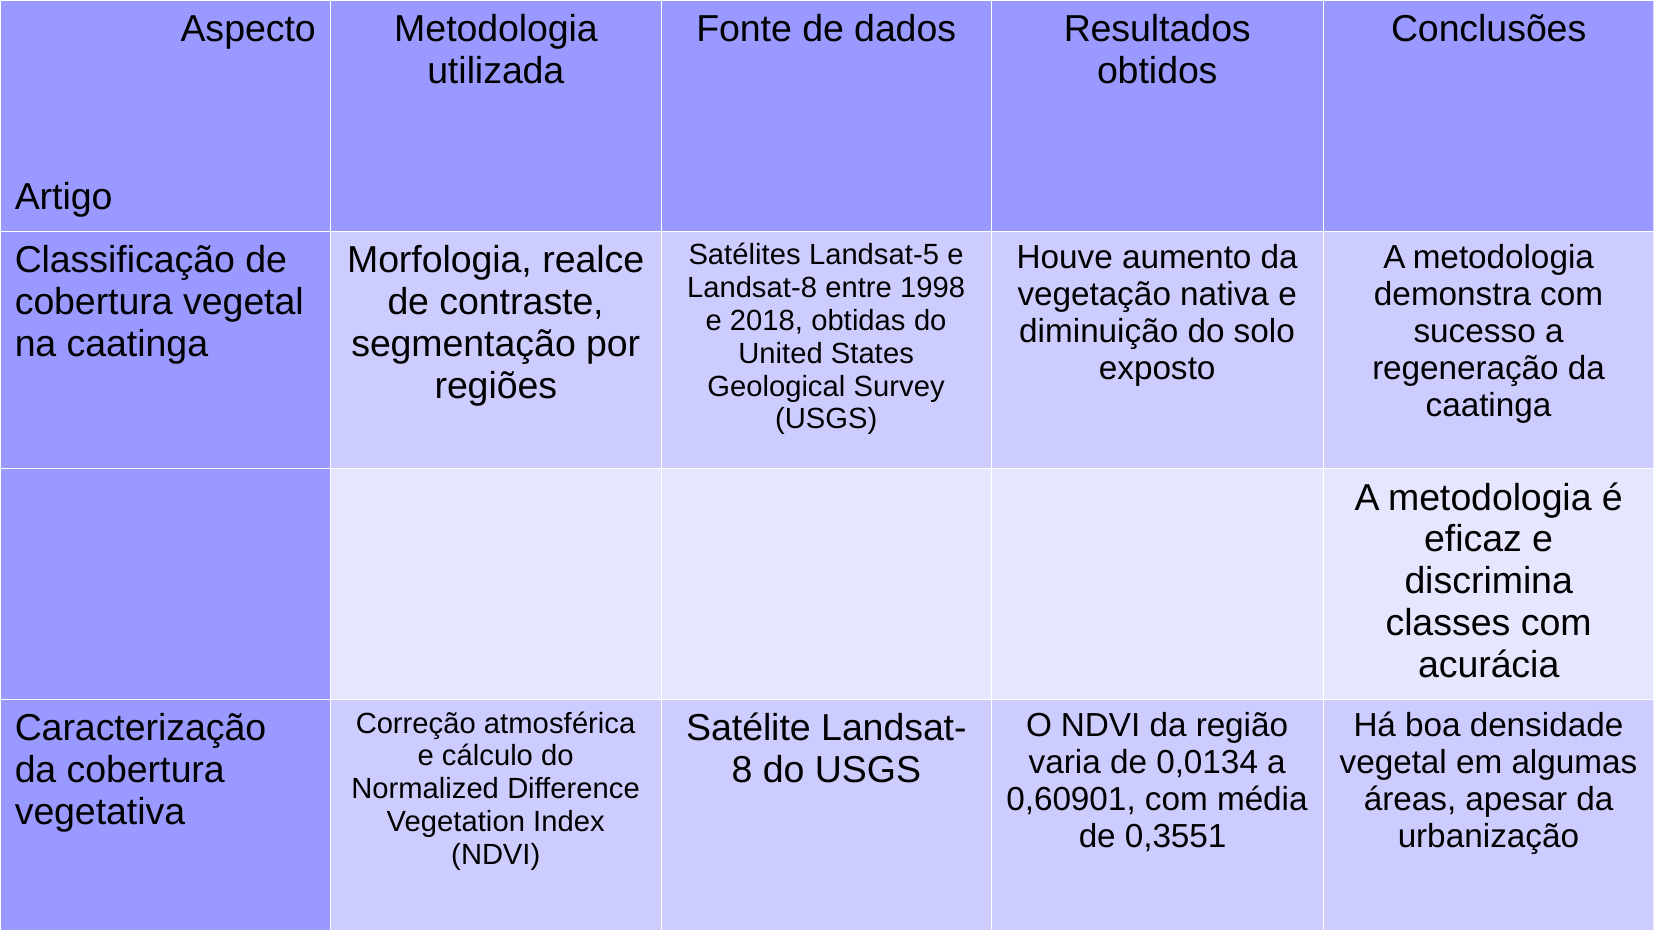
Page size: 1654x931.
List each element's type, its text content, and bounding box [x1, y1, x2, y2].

table_header Resultados obtidos [992, 1, 1323, 231]
table_cell [992, 469, 1323, 699]
table_cell Há boa densidade vegetal em algumas áreas, apesar da urbanização [1324, 700, 1654, 930]
table_cell Caracterização da cobertura vegetativa [1, 700, 330, 930]
table_cell Morfologia, realce de contraste, segmentação por regiões [331, 232, 661, 468]
table_cell A metodologia é eficaz e discrimina classes com acurácia [1324, 469, 1654, 699]
table_cell Classificação de cobertura vegetal na caatinga [1, 232, 330, 468]
table_cell [331, 469, 661, 699]
table_cell [1, 469, 330, 699]
table_cell [662, 469, 991, 699]
table_cell O NDVI da região varia de 0,0134 a 0,60901, com média de 0,3551 [992, 700, 1323, 930]
table_cell Satélite Landsat-8 do USGS [662, 700, 991, 930]
table_cell Satélites Landsat-5 e Landsat-8 entre 1998 e 2018, obtidas do United States Geological Survey (USGS) [662, 232, 991, 468]
table_cell Correção atmosférica e cálculo do Normalized Difference Vegetation Index (NDVI) [331, 700, 661, 930]
table_header Fonte de dados [662, 1, 991, 231]
table_cell A metodologia demonstra com sucesso a regeneração da caatinga [1324, 232, 1654, 468]
table_header Aspecto Artigo [1, 1, 330, 231]
table_header Metodologia utilizada [331, 1, 661, 231]
table_cell Houve aumento da vegetação nativa e diminuição do solo exposto [992, 232, 1323, 468]
table_header Conclusões [1324, 1, 1654, 231]
